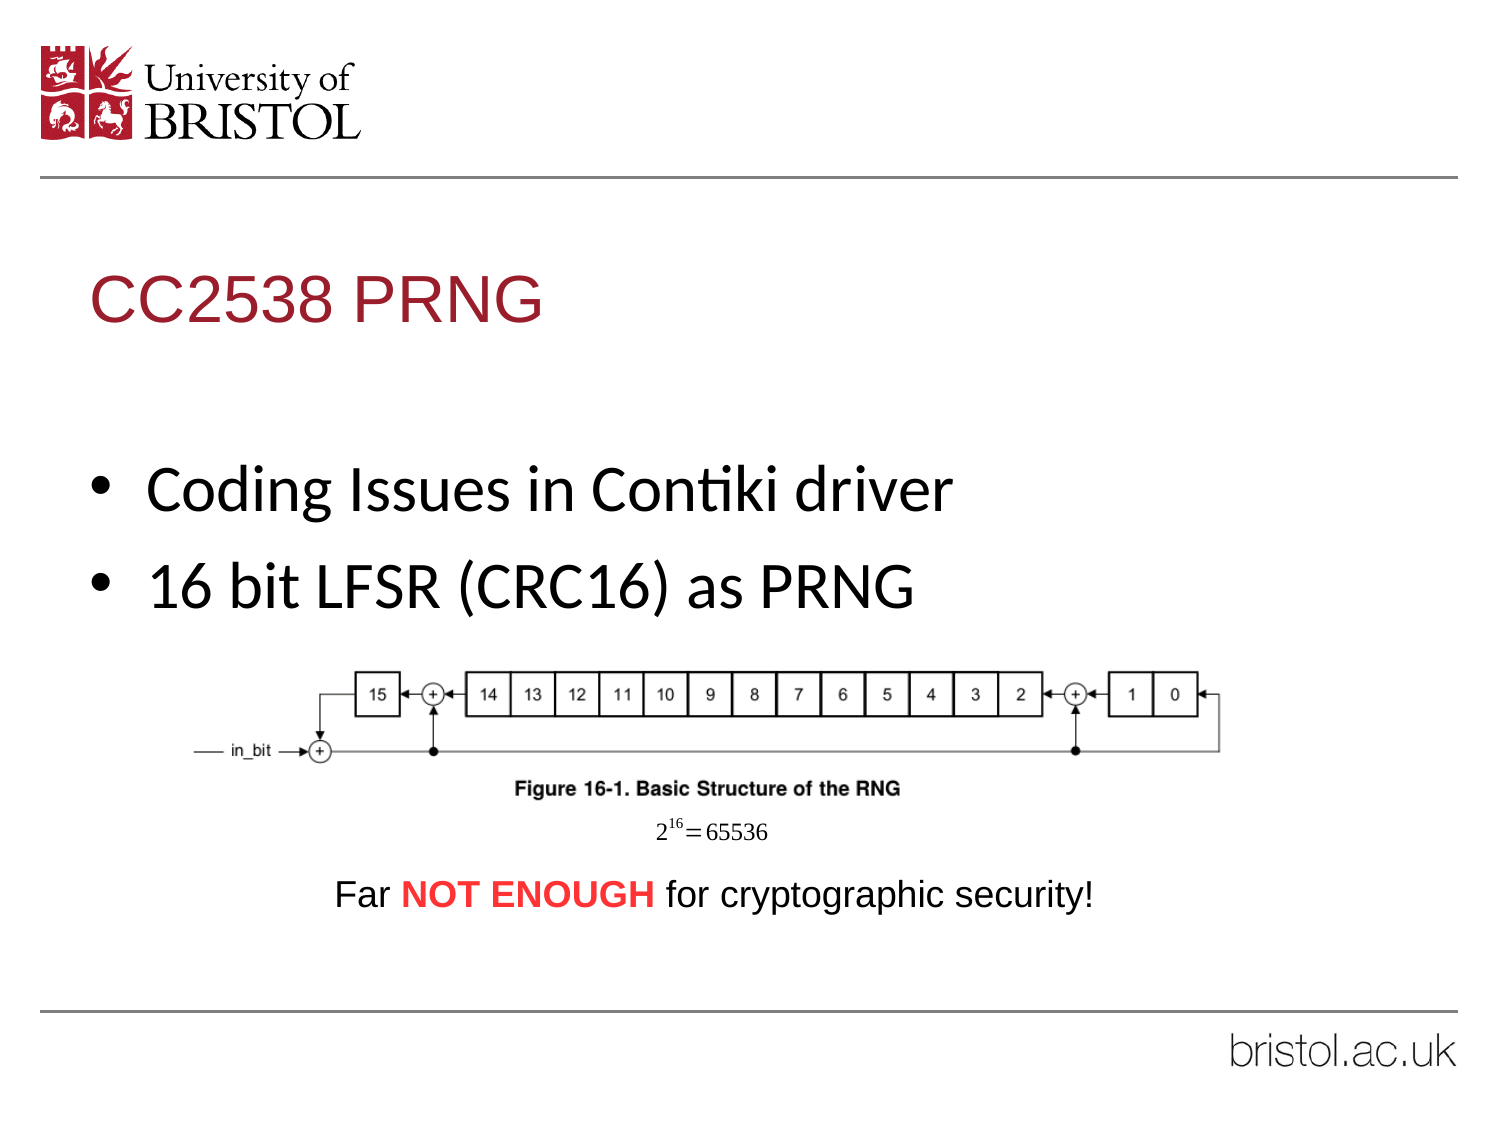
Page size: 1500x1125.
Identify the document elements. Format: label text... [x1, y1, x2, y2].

picture [41, 46, 361, 140]
list Coding Issues in Contiki driver 16 bit LFSR (CRC16) as PRNG [75, 437, 1426, 662]
picture [188, 654, 1243, 815]
text_box Far NOT ENOUGH for cryptographic security! [307, 862, 1123, 944]
title CC2538 PRNG [75, 202, 1426, 390]
picture [1214, 1023, 1459, 1080]
chart [649, 814, 775, 847]
